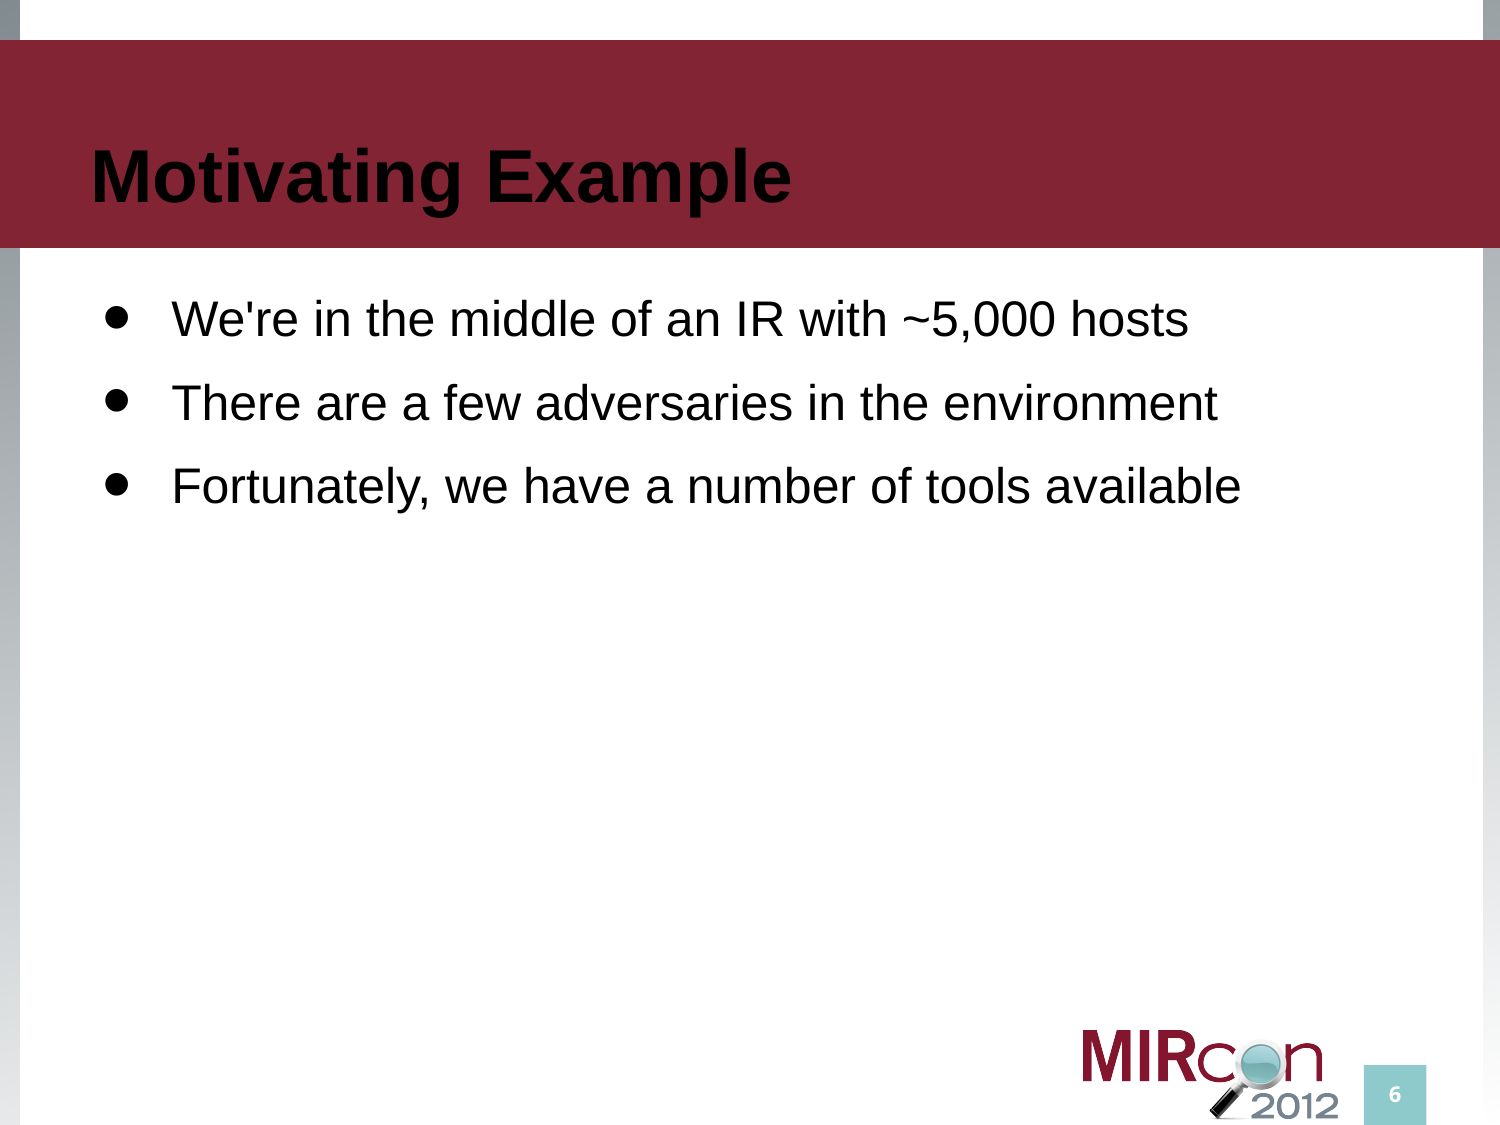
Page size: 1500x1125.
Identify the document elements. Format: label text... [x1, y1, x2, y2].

list We're in the middle of an IR with ~5,000 hosts There are a few adversaries in the environment Fortunately, we have a number of tools available [75, 262, 1426, 1078]
title Motivating Example [75, 45, 1426, 233]
